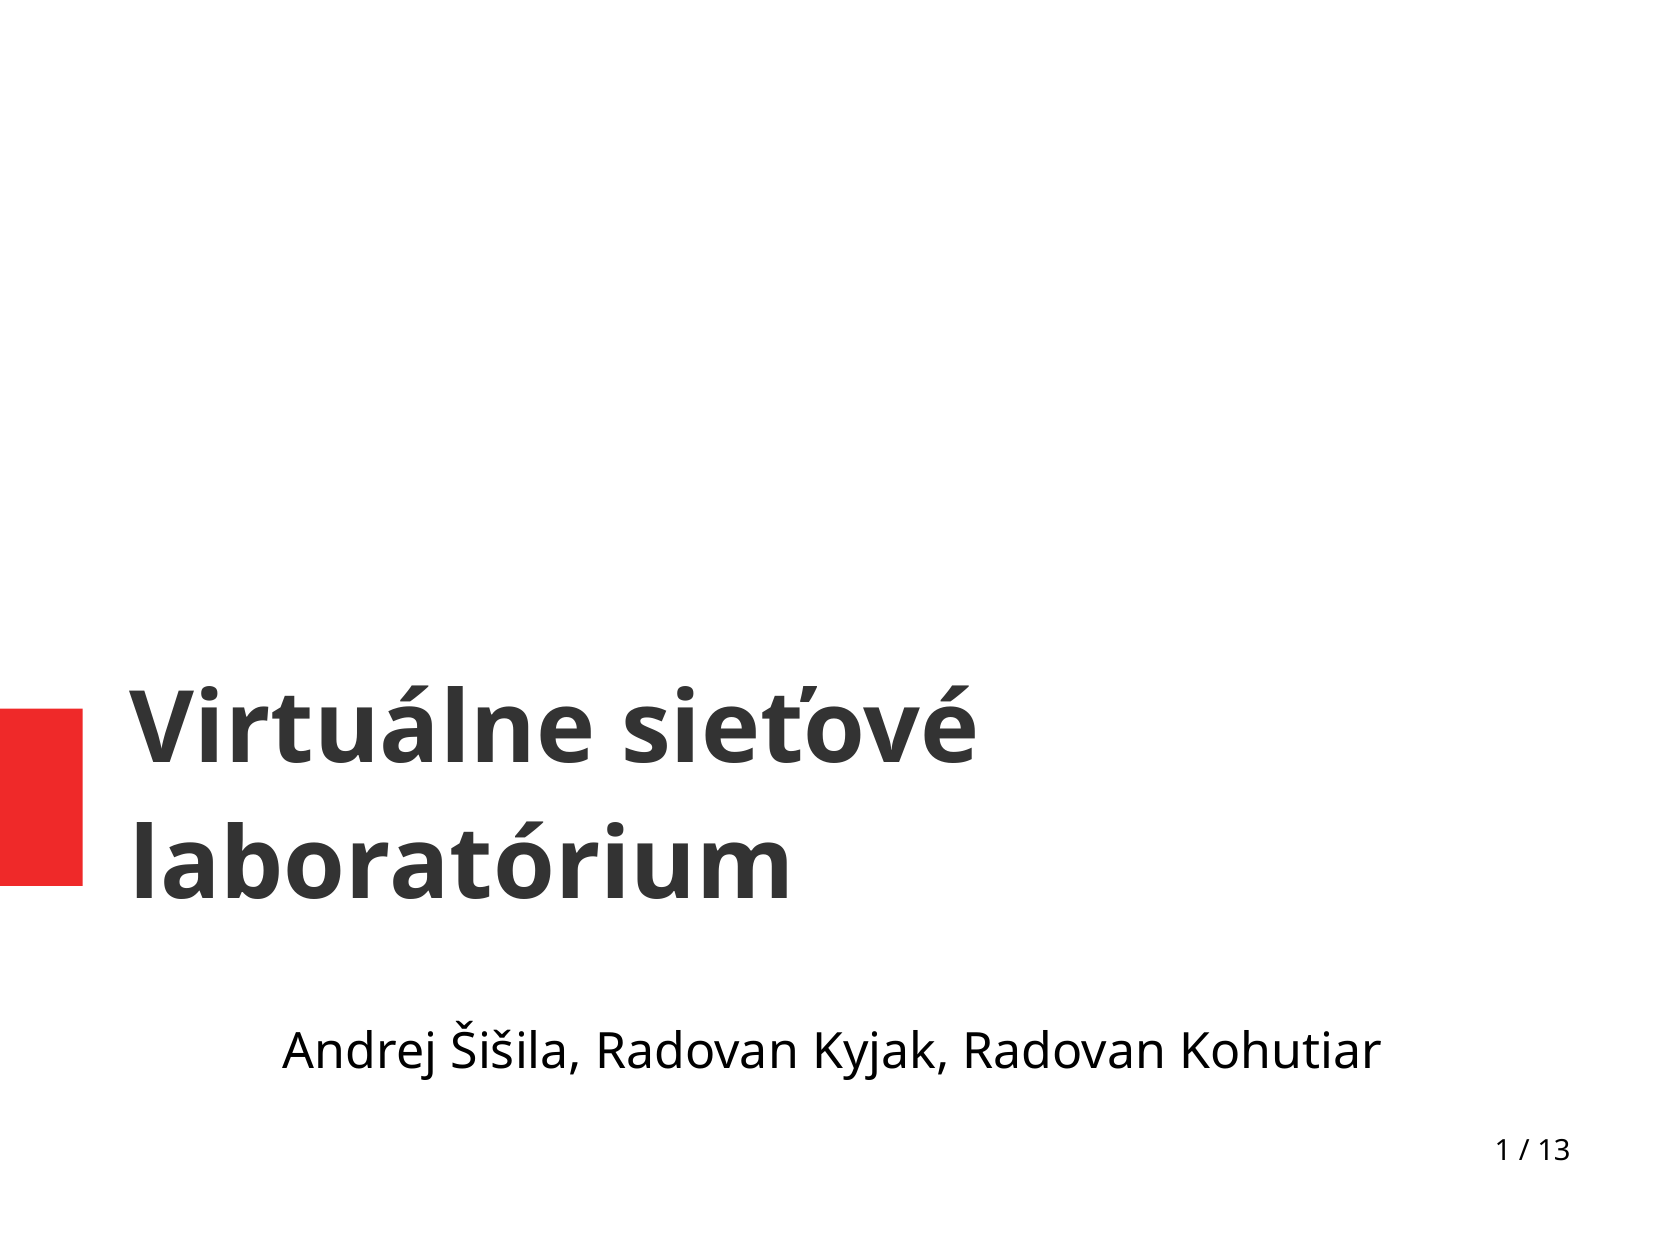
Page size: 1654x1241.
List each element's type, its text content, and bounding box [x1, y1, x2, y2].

title Virtuálne sieťové laboratórium [129, 655, 1536, 928]
subtitle Andrej Šišila, Radovan Kyjak, Radovan Kohutiar [129, 968, 1536, 1130]
